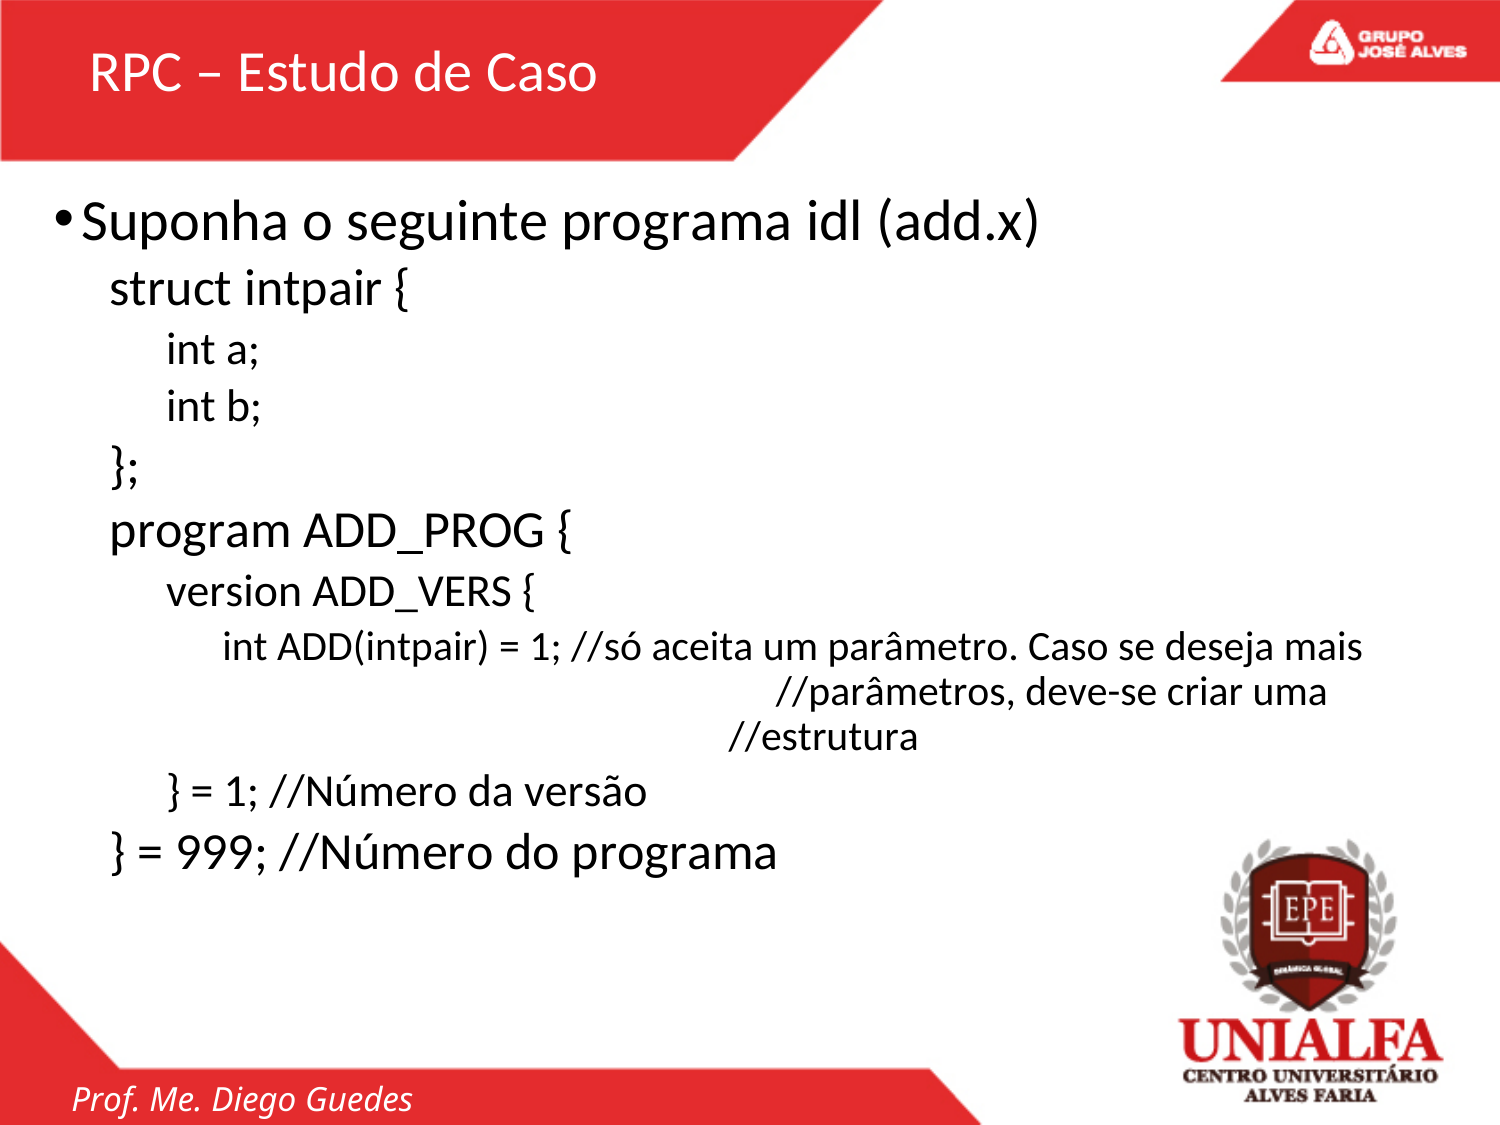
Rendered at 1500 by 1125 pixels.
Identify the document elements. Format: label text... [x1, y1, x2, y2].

text_box Prof. Me. Diego Guedes [56, 1070, 711, 1125]
picture [0, 0, 1500, 1125]
list Suponha o seguinte programa idl (add.x) struct intpair { int a; int b; }; program ADD_PROG { version ADD_VERS { int ADD(intpair) = 1; //só aceita um parâmetro. Caso se deseja mais //parâmetros, deve-se criar uma //estrutura } = 1; //Número da versão } = 999; //Número do programa [38, 182, 1425, 933]
text_box RPC – Estudo de Caso [74, 25, 730, 111]
